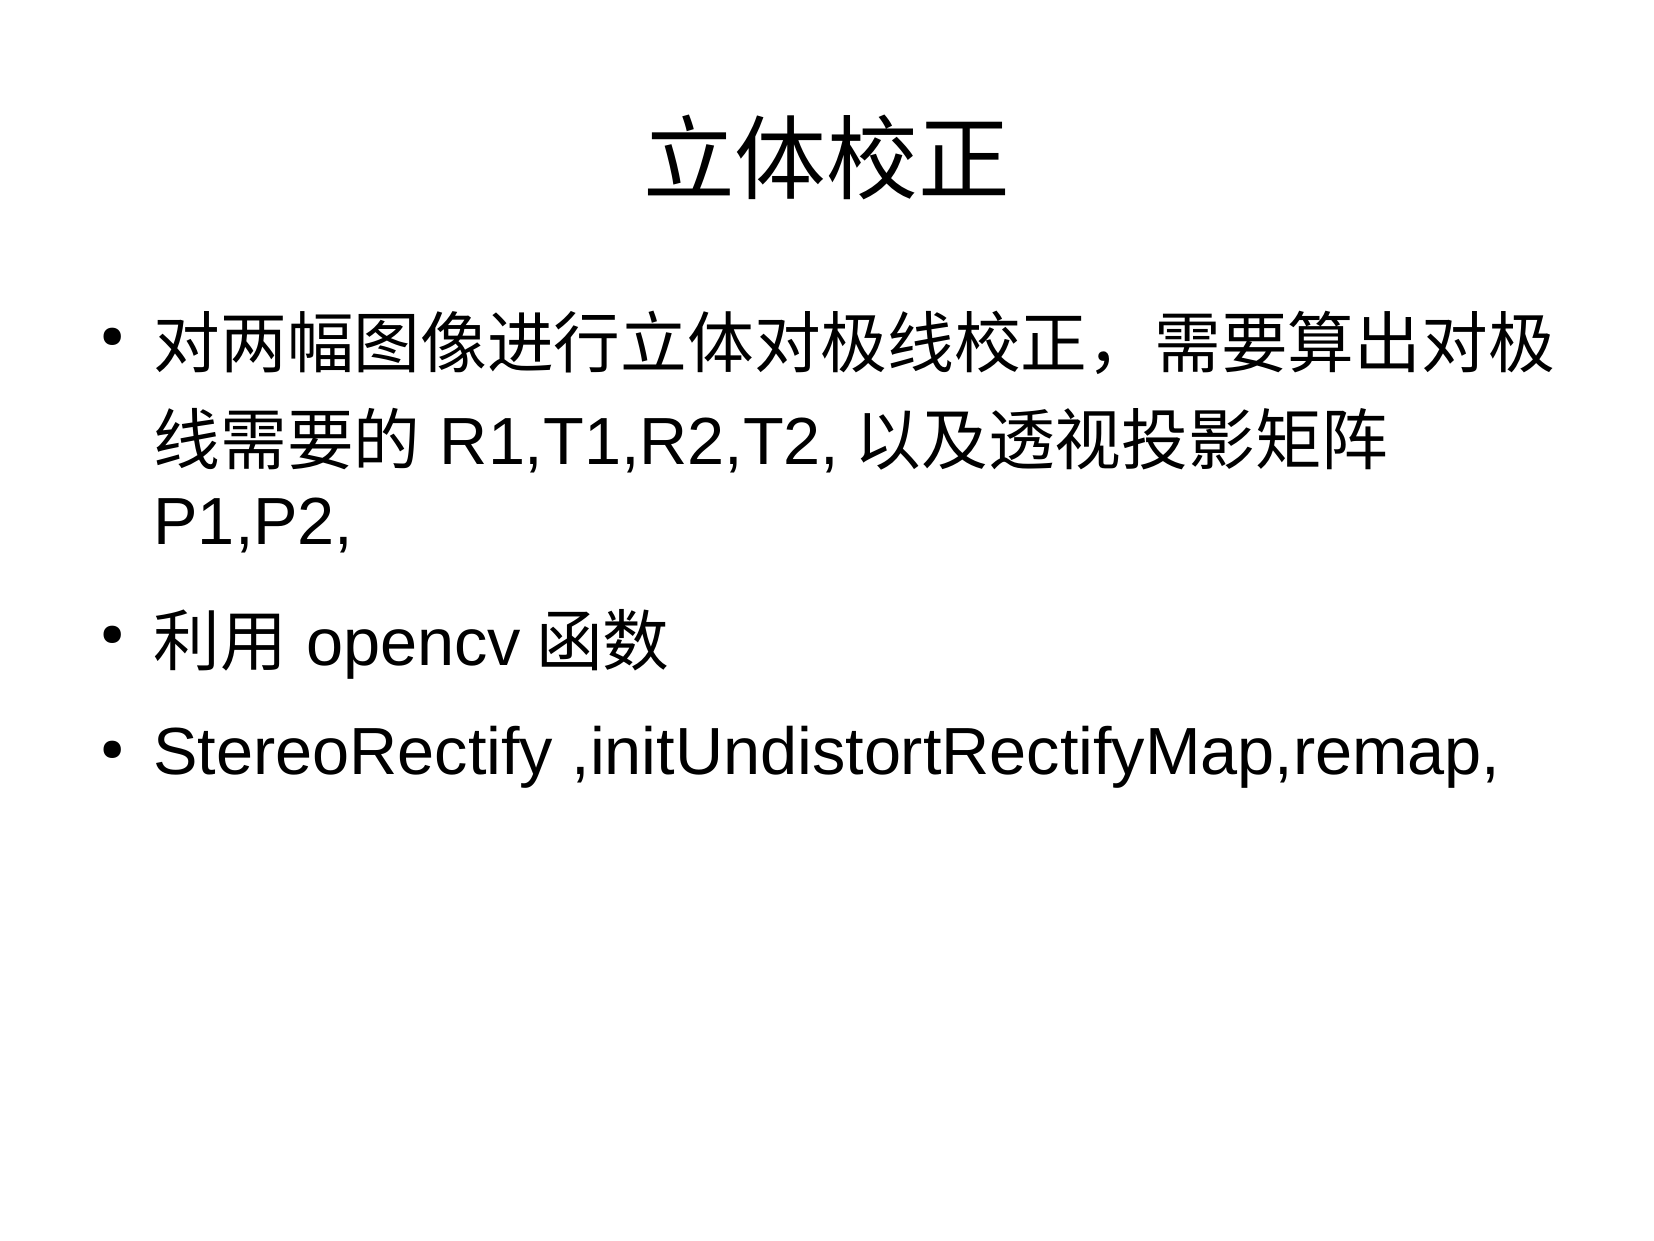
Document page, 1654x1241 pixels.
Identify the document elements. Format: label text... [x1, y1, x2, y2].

list 对两幅图像进行立体对极线校正，需要算出对极线需要的R1,T1,R2,T2,以及透视投影矩阵P1,P2, 利用opencv函数 StereoRectify ,initUndistortRectifyMap,remap, [82, 290, 1571, 1010]
title 立体校正 [82, 49, 1571, 257]
